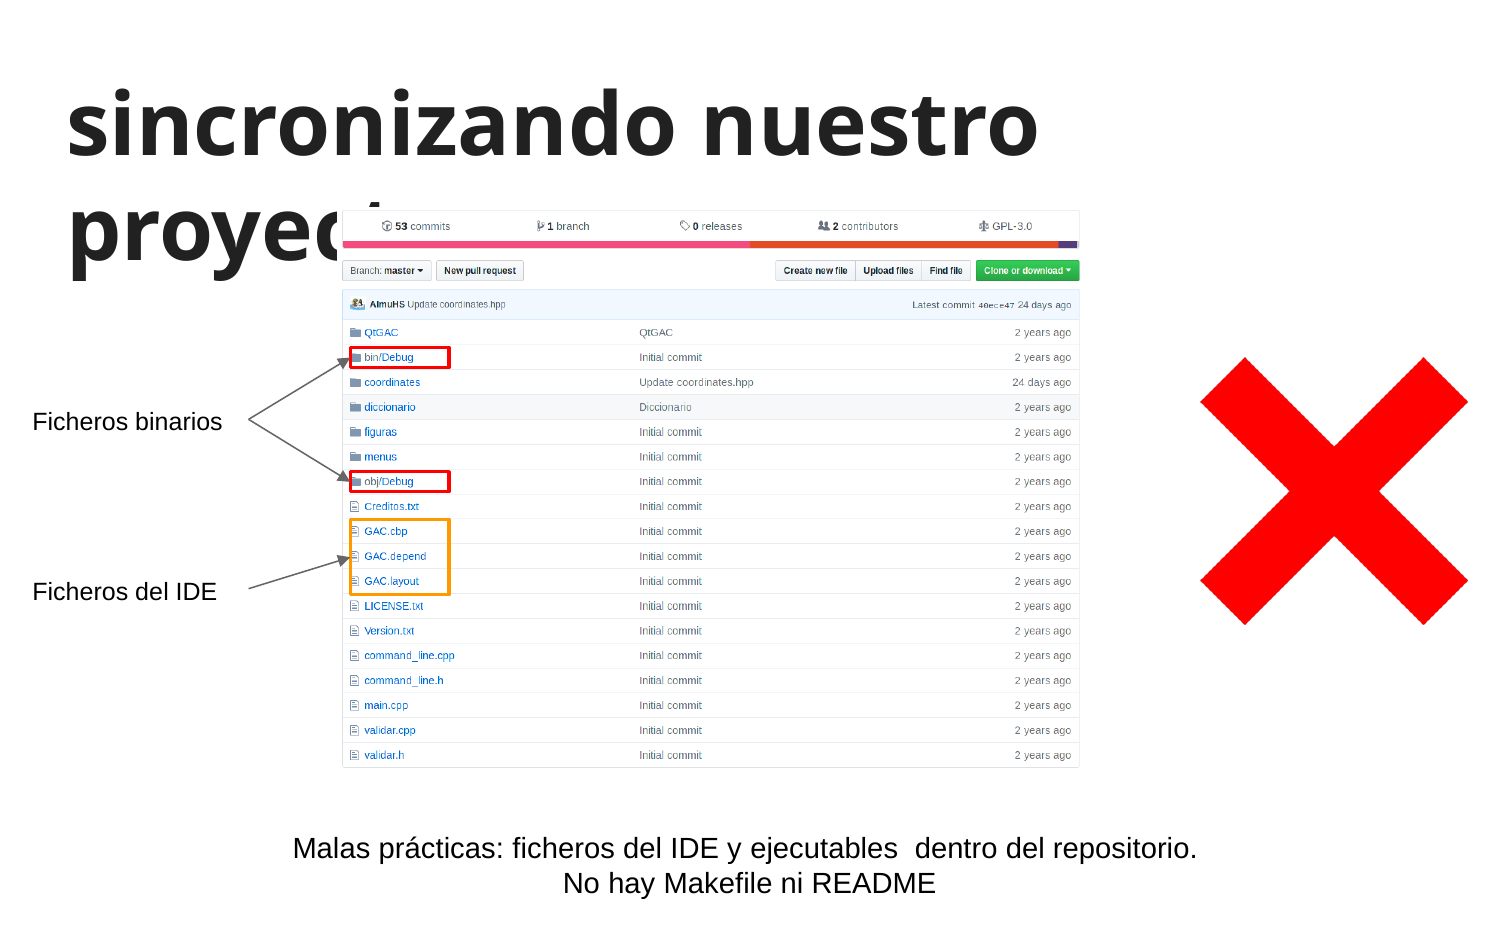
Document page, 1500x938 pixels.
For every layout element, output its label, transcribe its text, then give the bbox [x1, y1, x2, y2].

picture [1200, 357, 1468, 625]
title sincronizando nuestro proyecto [51, 53, 1449, 200]
picture [352, 349, 447, 366]
picture [352, 521, 447, 593]
text_box Malas prácticas: ficheros del IDE y ejecutables dentro del repositorio. No hay Makefile ni README [234, 814, 1266, 890]
text_box Ficheros binarios [17, 390, 249, 448]
picture [337, 207, 1089, 775]
picture [352, 473, 447, 490]
text_box Ficheros del IDE [17, 560, 249, 617]
